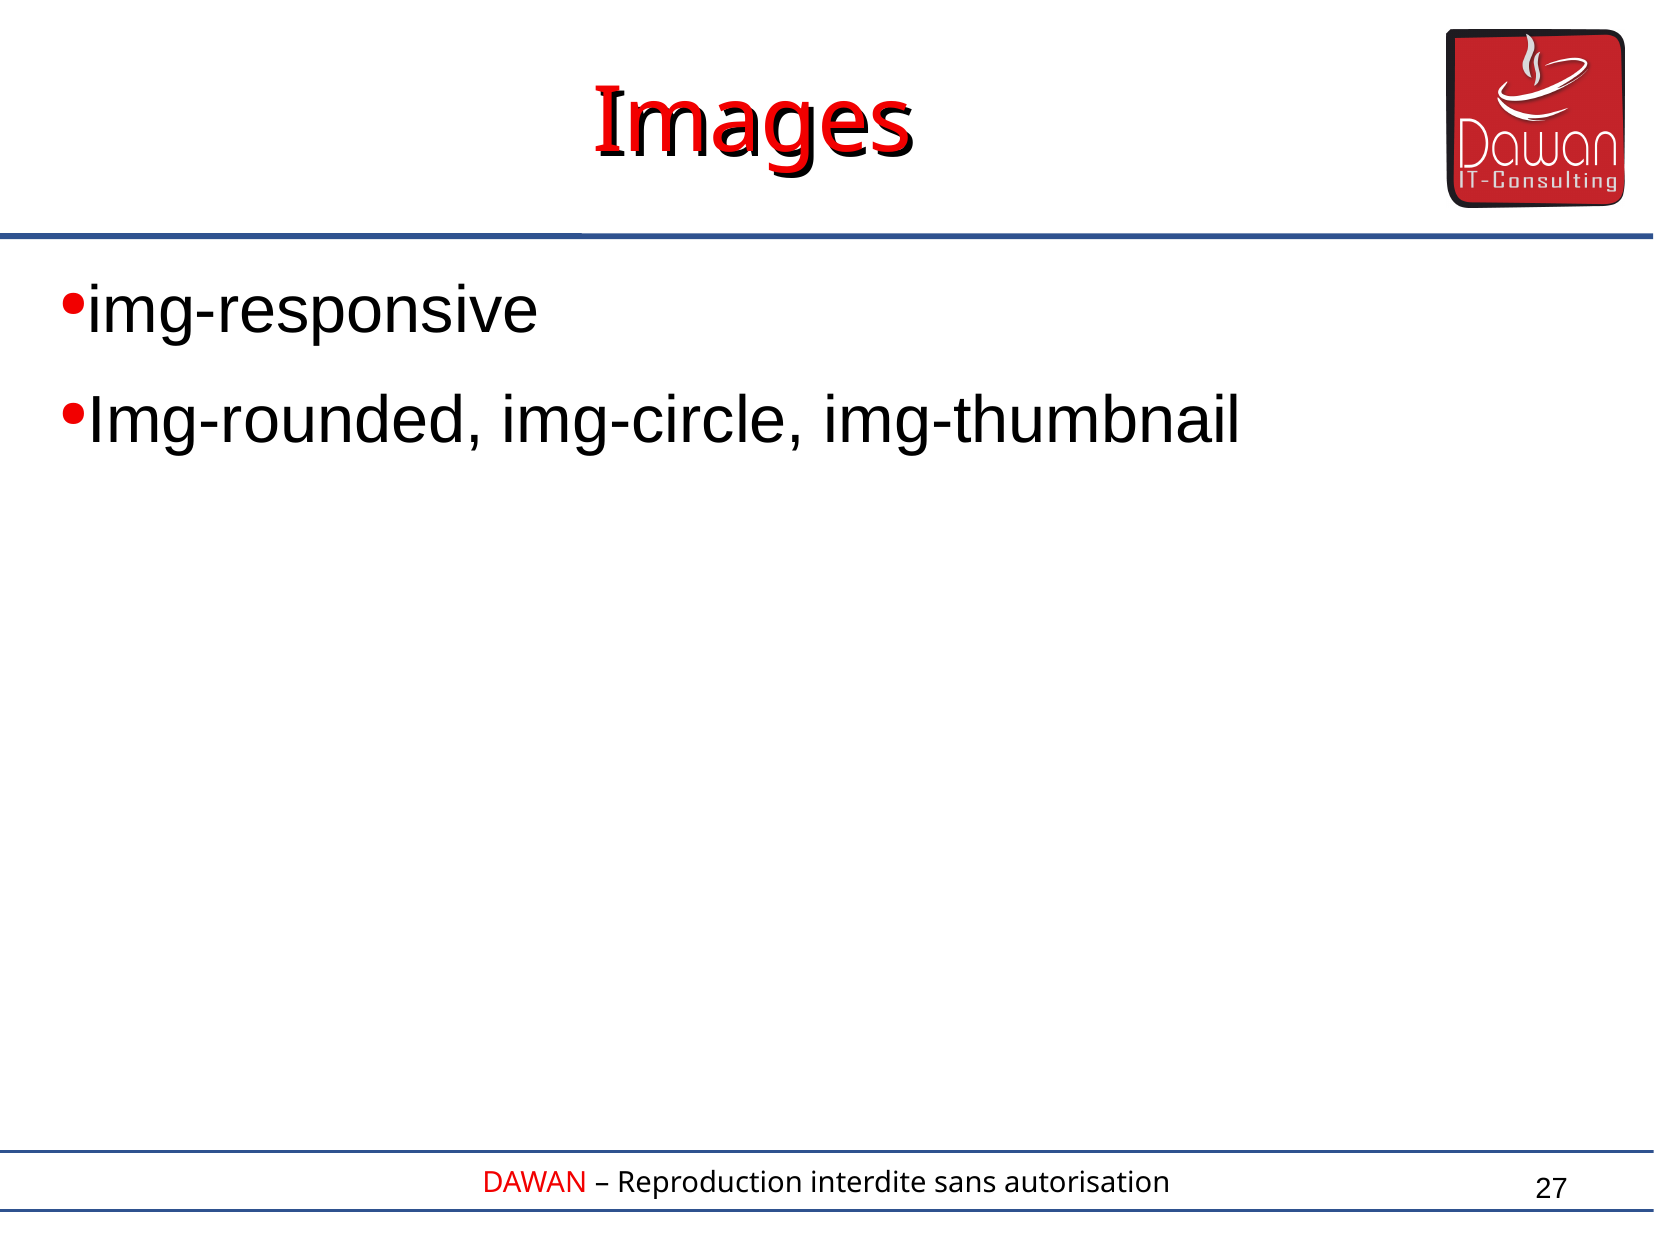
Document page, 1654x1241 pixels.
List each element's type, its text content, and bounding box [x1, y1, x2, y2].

list img-responsive Img-rounded, img-circle, img-thumbnail [59, 265, 1595, 1094]
title Images [59, 24, 1447, 206]
text_box [1535, 1169, 1595, 1234]
